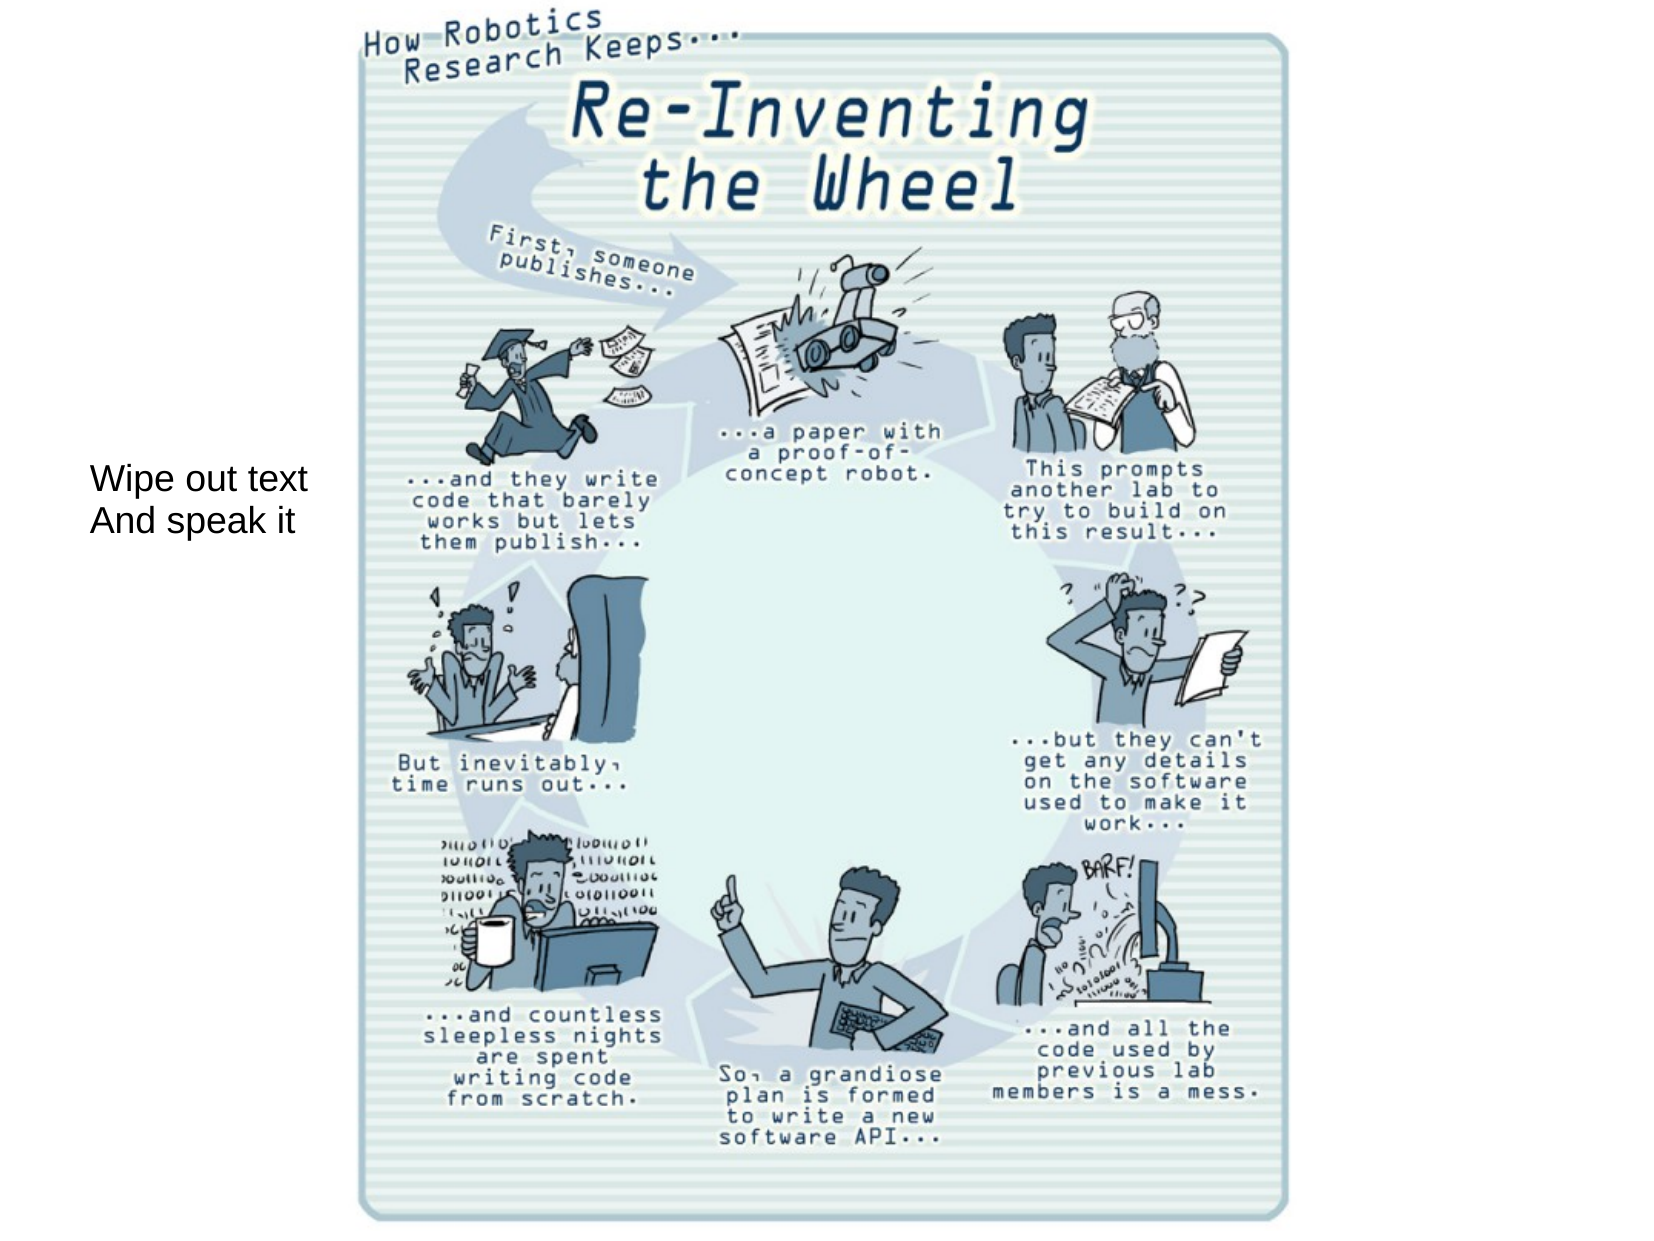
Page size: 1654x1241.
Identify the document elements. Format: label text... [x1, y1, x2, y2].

picture [331, 0, 1315, 1231]
text_box Wipe out text And speak it [75, 450, 338, 549]
